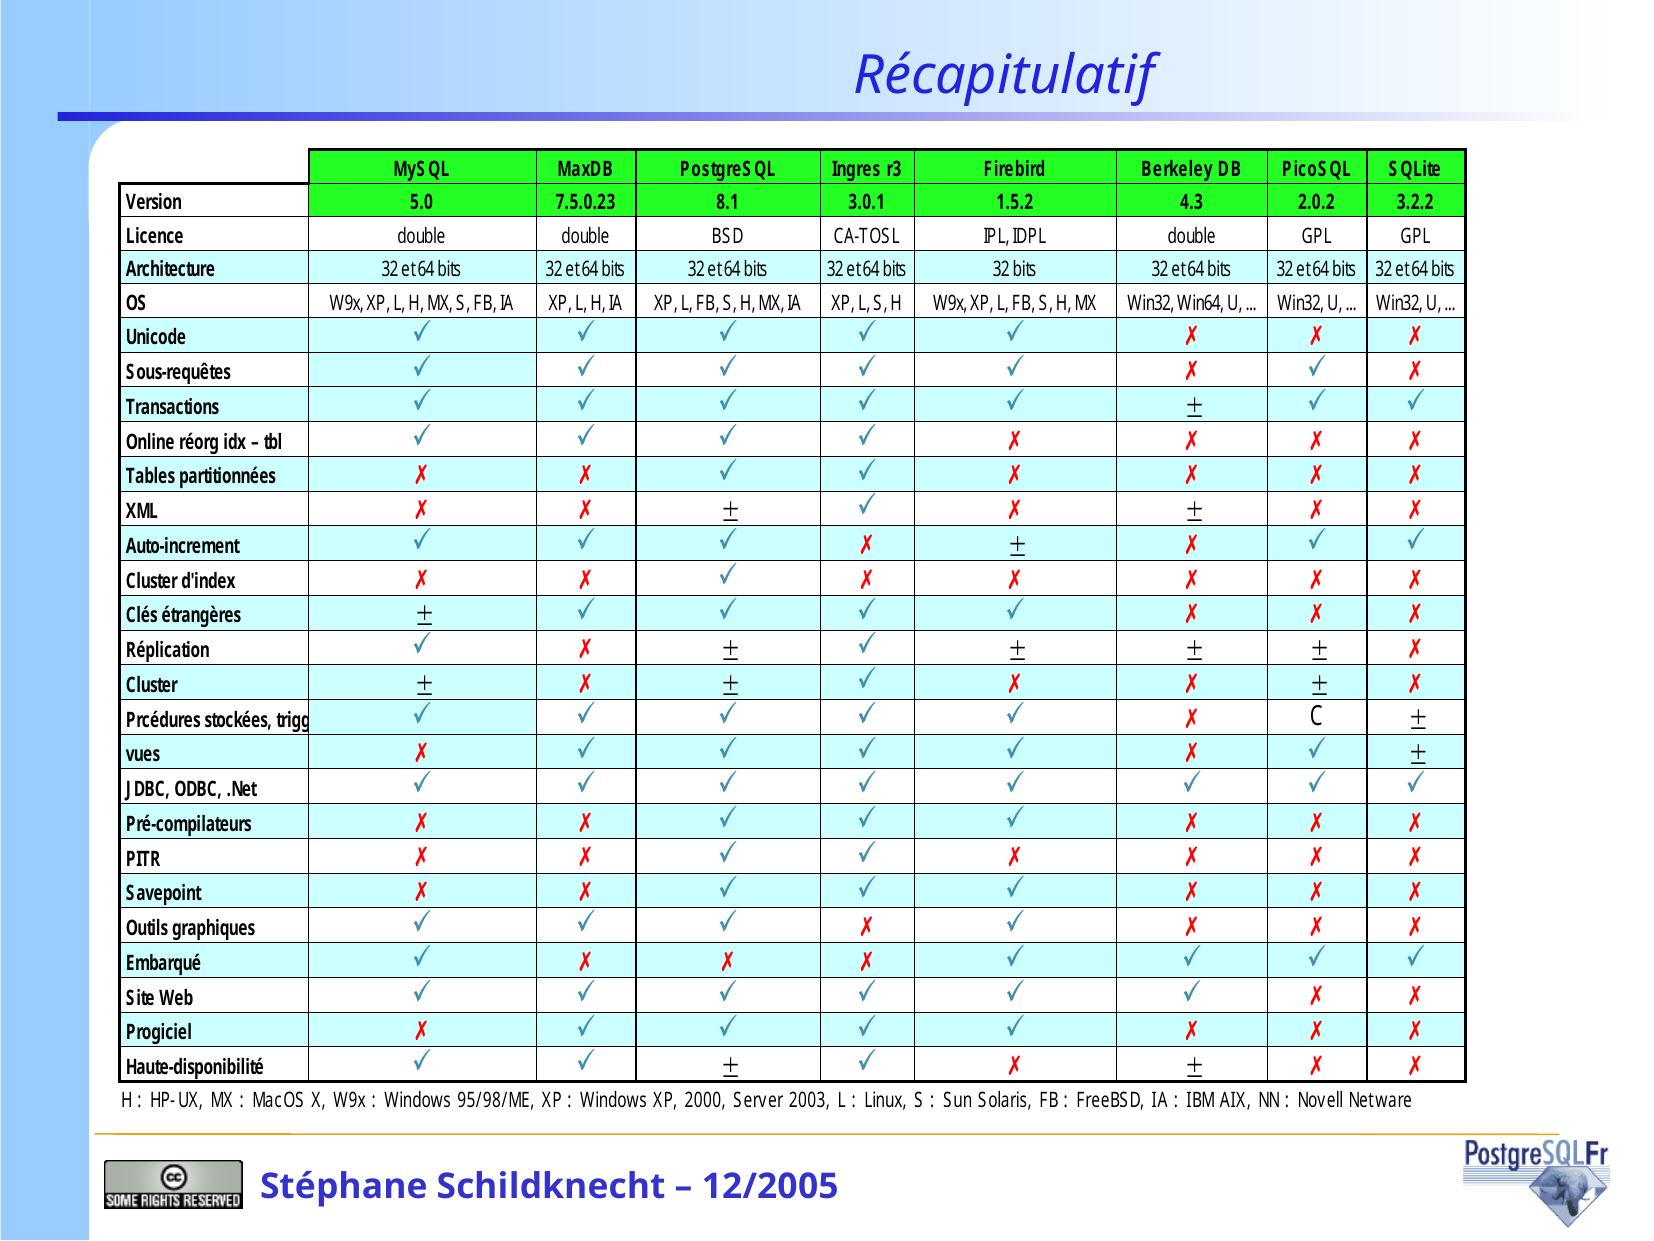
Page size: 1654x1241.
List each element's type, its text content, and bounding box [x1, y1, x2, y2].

chart [118, 147, 1566, 1152]
picture [104, 1160, 243, 1209]
picture [1462, 1139, 1610, 1228]
title Récapitulatif [383, 0, 1625, 148]
